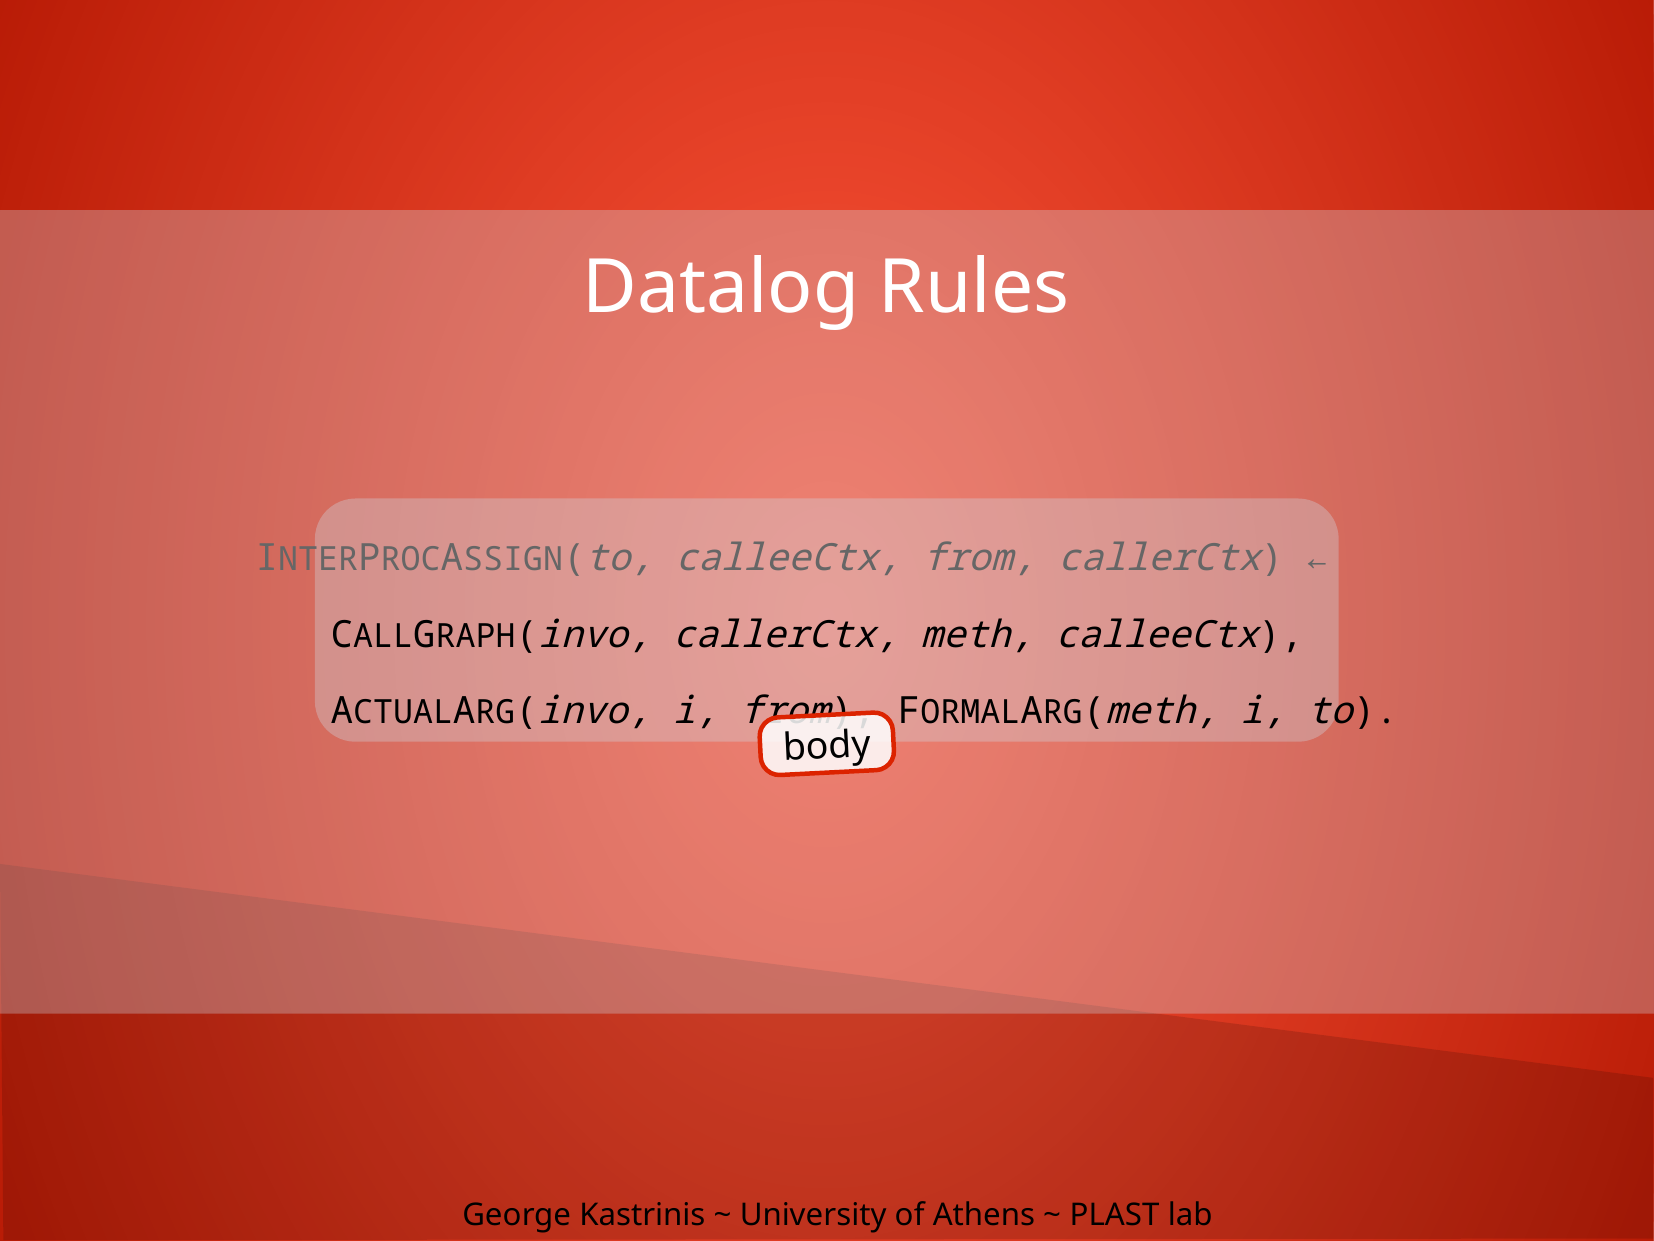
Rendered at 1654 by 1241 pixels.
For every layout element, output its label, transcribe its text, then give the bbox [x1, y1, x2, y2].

text_box [0, 210, 1654, 1014]
text_box George Kastrinis ~ University of Athens ~ PLAST lab [447, 1185, 1207, 1236]
text_box INTERPROCASSIGN(to, calleeCtx, from, callerCtx) ← CALLGRAPH(invo, callerCtx, meth, calleeCtx), ACTUALARG(invo, i, from), FORMALARG(meth, i, to). [314, 498, 1339, 742]
text_box Datalog Rules [568, 225, 1086, 331]
text_box body [759, 712, 894, 775]
